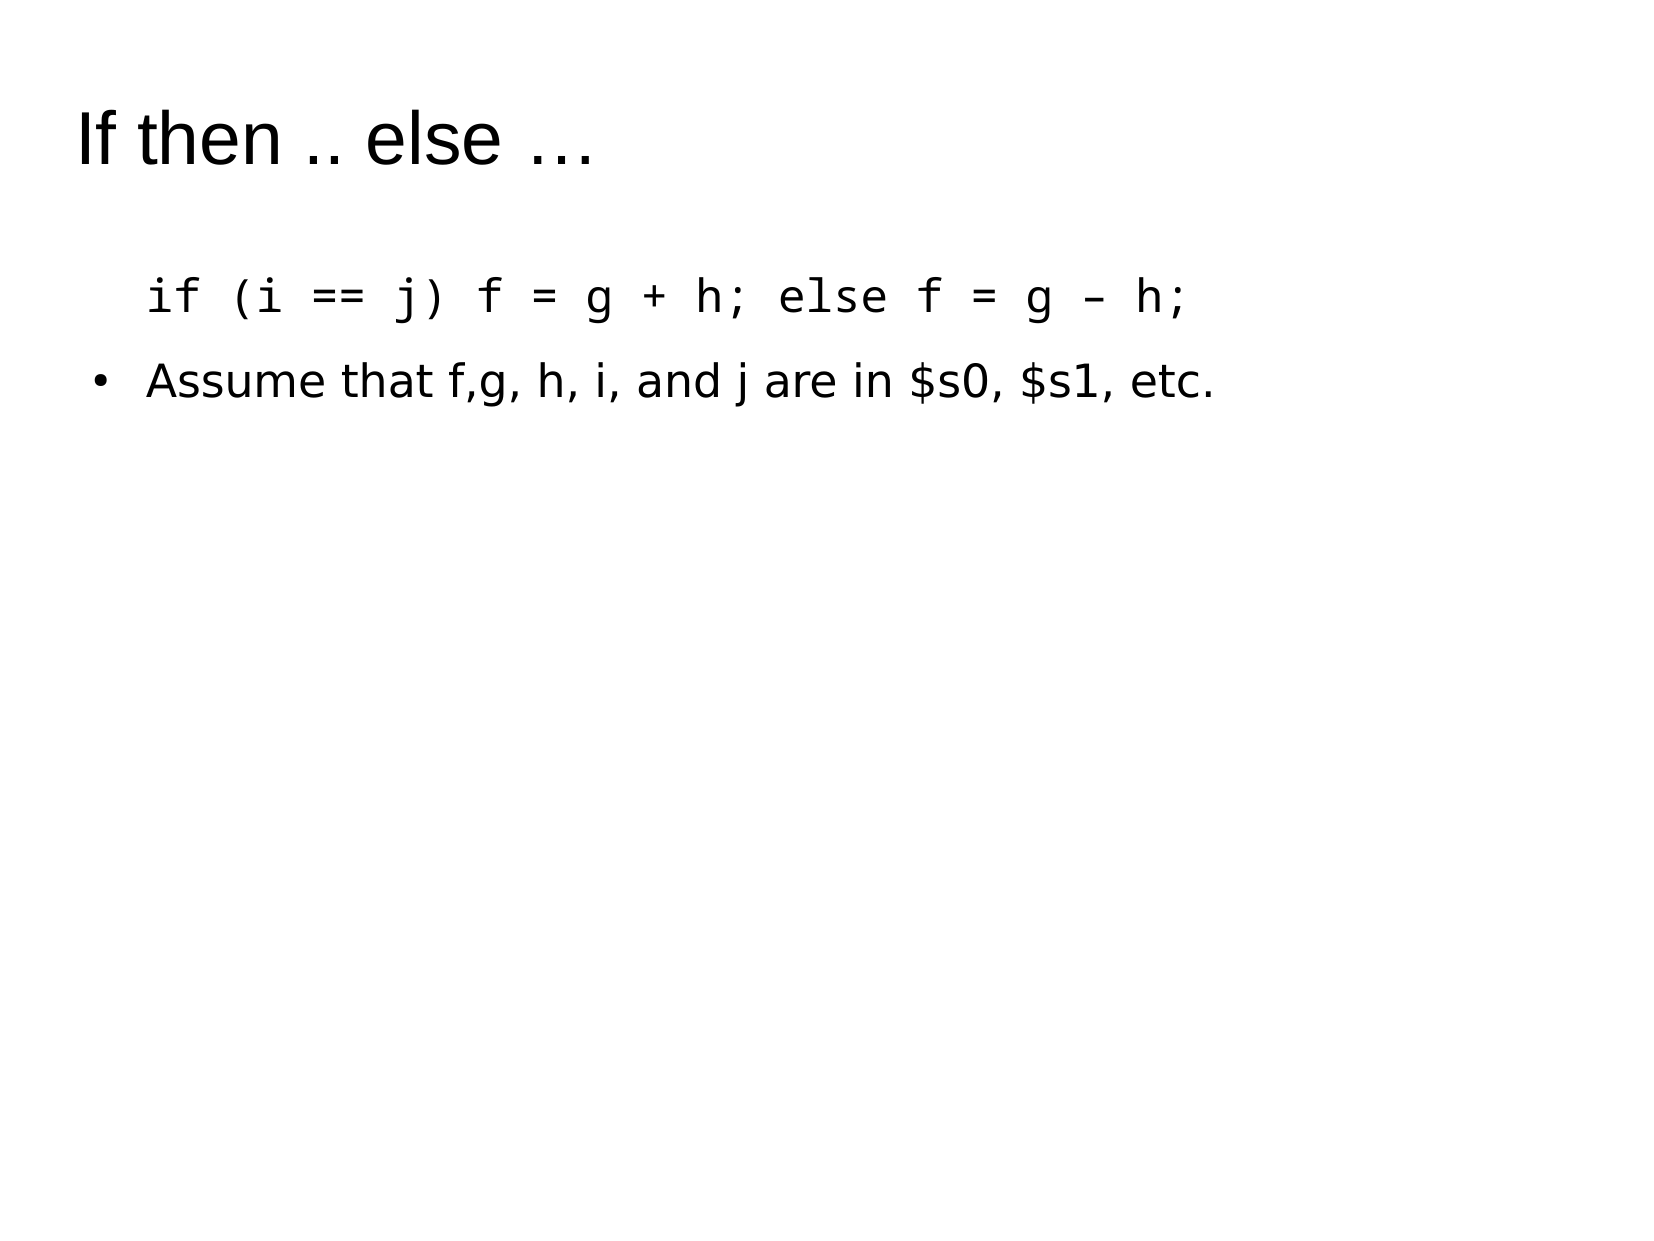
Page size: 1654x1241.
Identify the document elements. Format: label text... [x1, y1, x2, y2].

title If then .. else … [75, 44, 1425, 233]
list if (i == j) f = g + h; else f = g – h; Assume that f,g, h, i, and j are in $s0, $s1, etc. [75, 263, 1425, 916]
